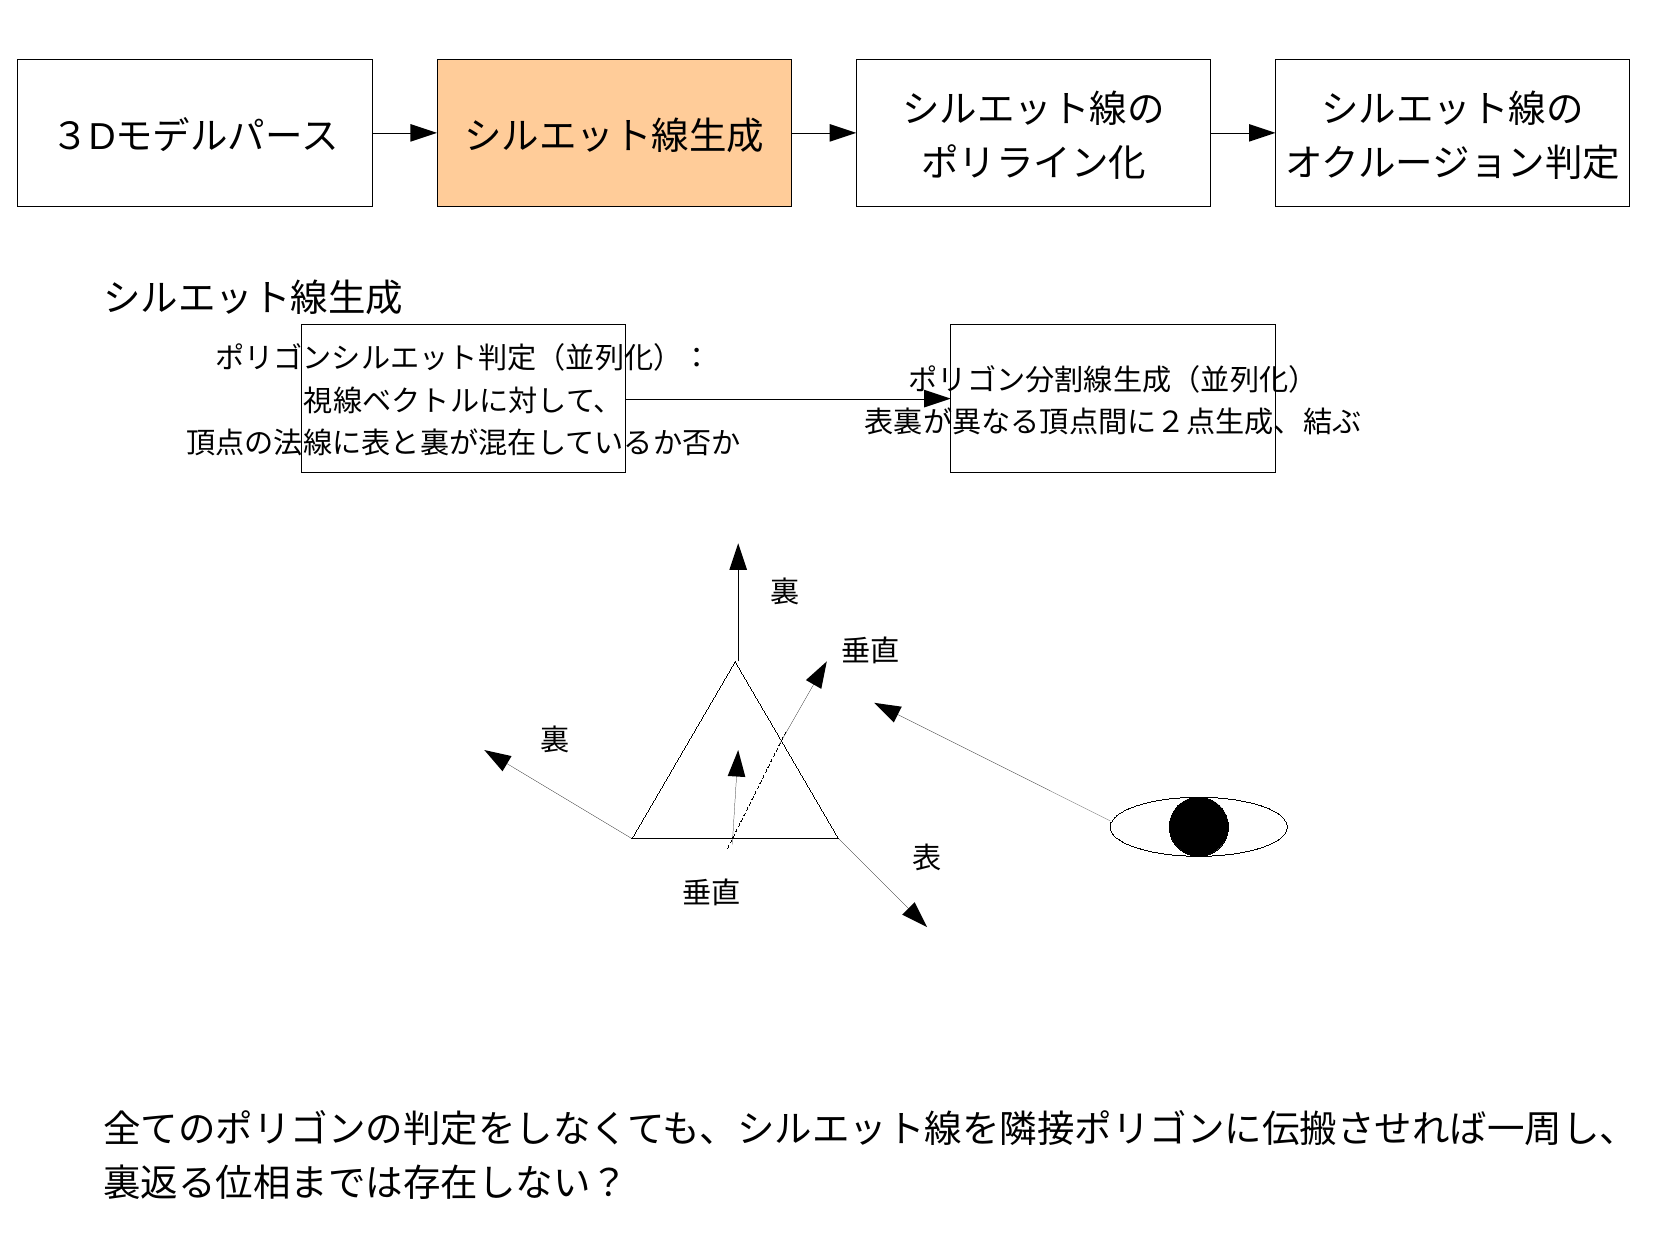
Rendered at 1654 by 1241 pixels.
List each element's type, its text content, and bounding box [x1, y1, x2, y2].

text_box 全てのポリゴンの判定をしなくても、シルエット線を隣接ポリゴンに伝搬させれば一周し、 裏返る位相までは存在しない？ [88, 1091, 1653, 1182]
text_box 裏 [525, 708, 585, 753]
text_box シルエット線生成 [88, 260, 418, 313]
text_box シルエット線生成 [437, 59, 792, 207]
text_box [1169, 797, 1229, 857]
text_box 垂直 [826, 620, 915, 665]
text_box 垂直 [667, 862, 756, 907]
text_box ３Dモデルパース [17, 59, 373, 207]
text_box シルエット線の ポリライン化 [856, 59, 1211, 207]
text_box シルエット線の オクルージョン判定 [1275, 59, 1630, 207]
text_box 表 [897, 826, 957, 871]
text_box ポリゴン分割線生成（並列化） 表裏が異なる頂点間に２点生成、結ぶ [950, 324, 1276, 473]
text_box 裏 [755, 561, 815, 606]
text_box ポリゴンシルエット判定（並列化）： 視線ベクトルに対して、 頂点の法線に表と裏が混在しているか否か [301, 324, 626, 473]
